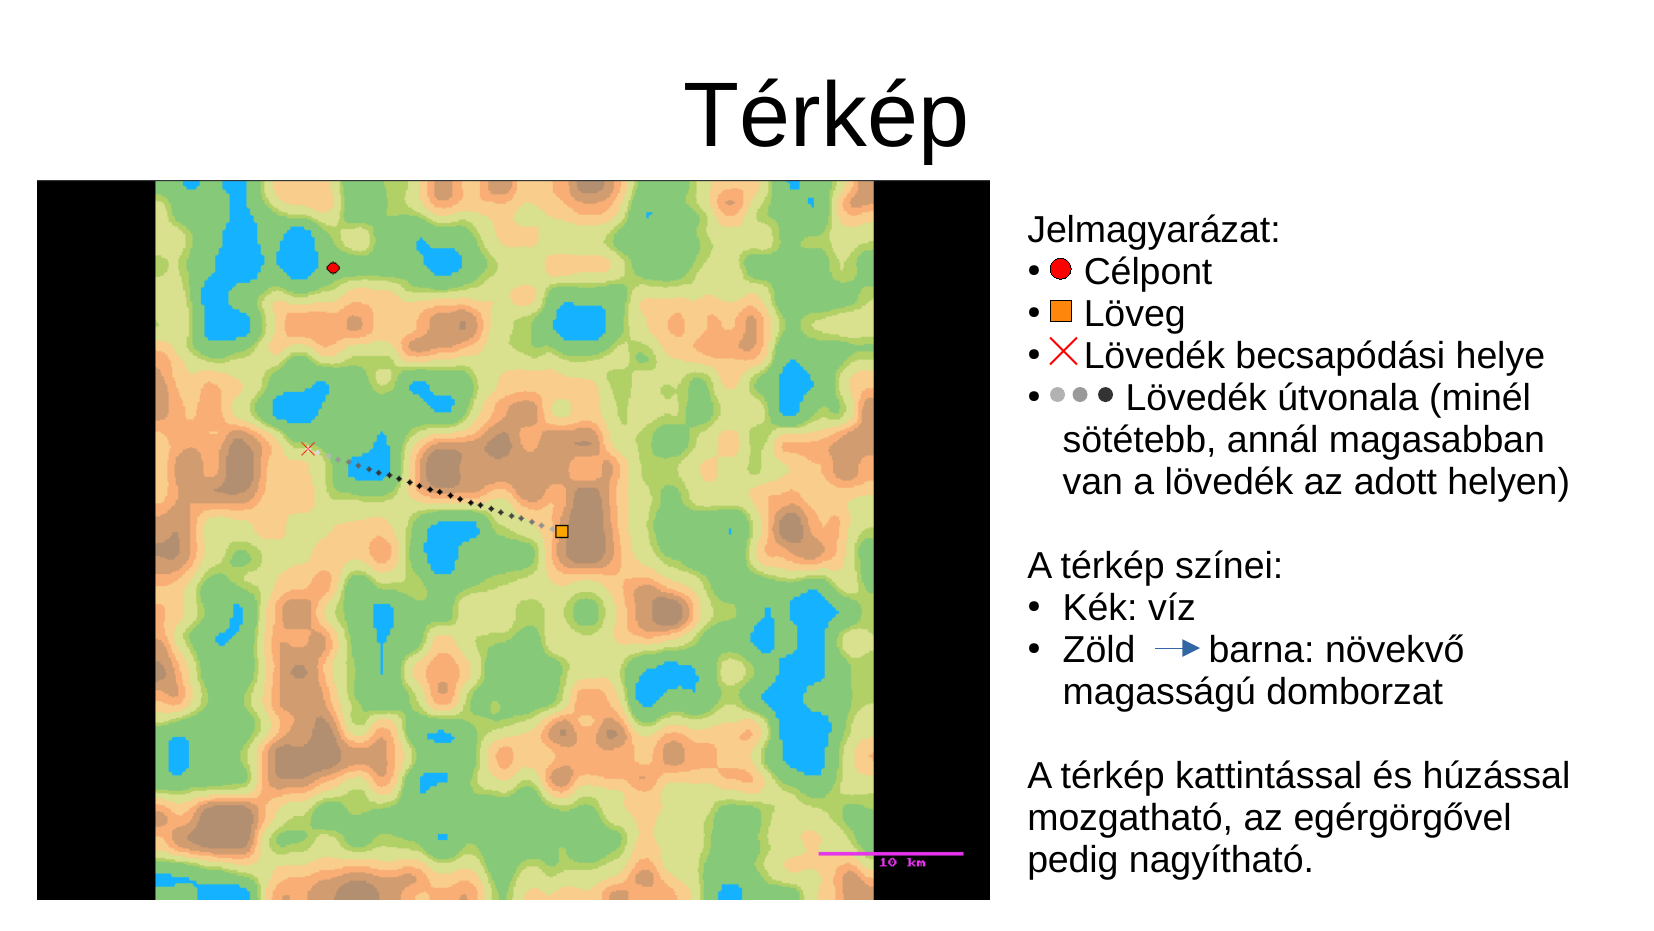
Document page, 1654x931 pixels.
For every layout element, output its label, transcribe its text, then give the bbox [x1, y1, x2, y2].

text_box [1072, 386, 1088, 403]
text_box [1050, 386, 1066, 403]
text_box [1050, 300, 1072, 322]
text_box [1050, 258, 1072, 280]
text_box [1098, 387, 1114, 403]
text_box Jelmagyarázat: Célpont Löveg Lövedék becsapódási helye Lövedék útvonala (minél sötétebb, annál magasabban van a lövedék az adott helyen) A térkép színei: Kék: víz Zöld barna: növekvő magasságú domborzat A térkép kattintással és húzással mozgatható, az egérgörgővel pedig nagyítható. [1012, 201, 1613, 888]
title Térkép [82, 37, 1571, 193]
picture [37, 180, 990, 901]
